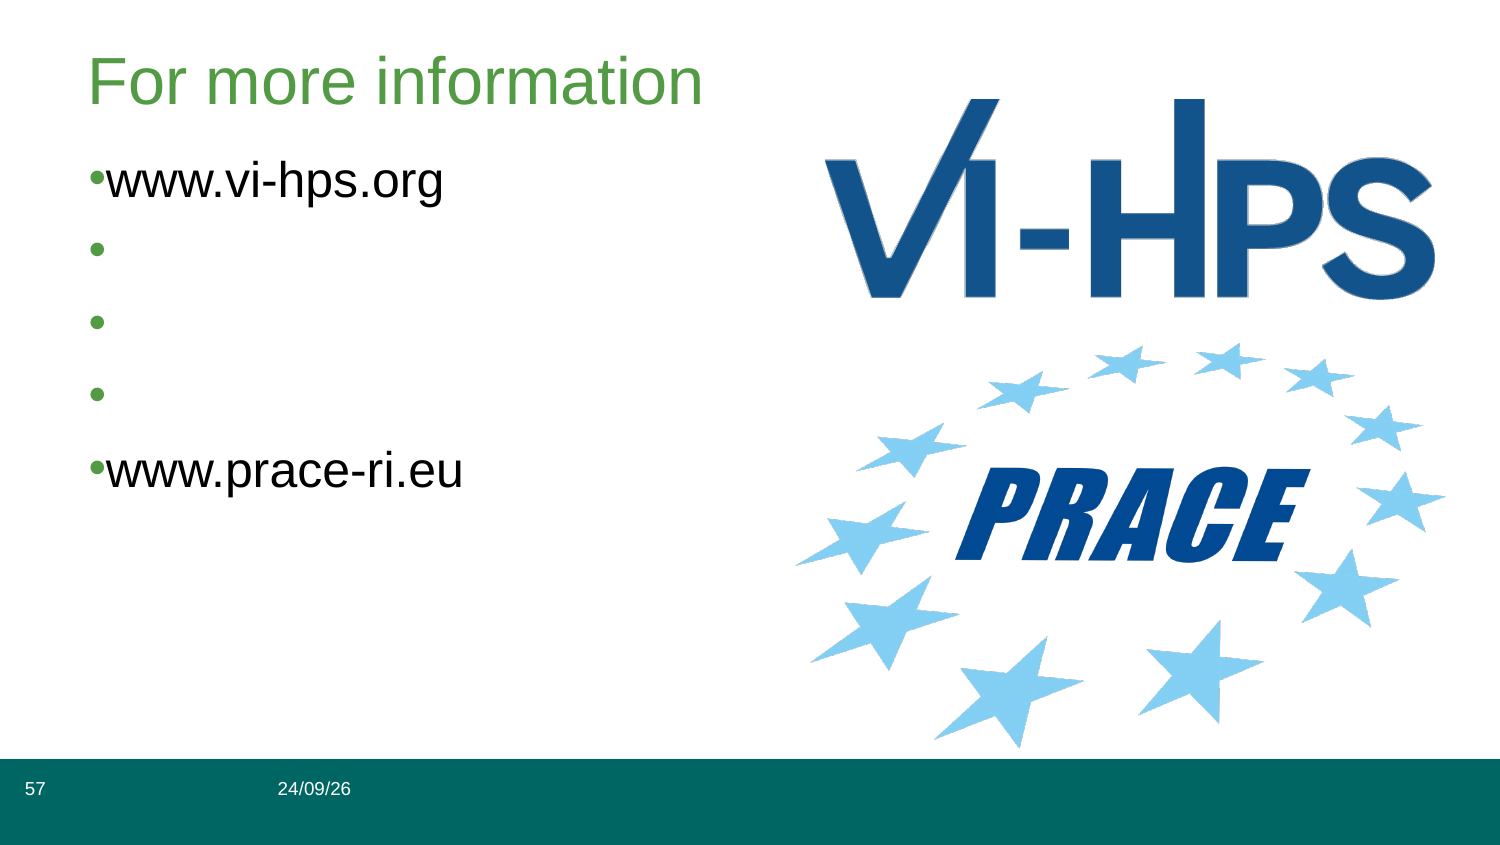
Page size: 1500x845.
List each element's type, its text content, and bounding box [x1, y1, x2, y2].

text_box <number> [24, 776, 76, 799]
text_box [88, 147, 1427, 683]
title For more information [87, 37, 1426, 132]
picture [825, 99, 1435, 301]
picture [795, 342, 1446, 751]
text_box 05/05/18 [277, 776, 553, 799]
